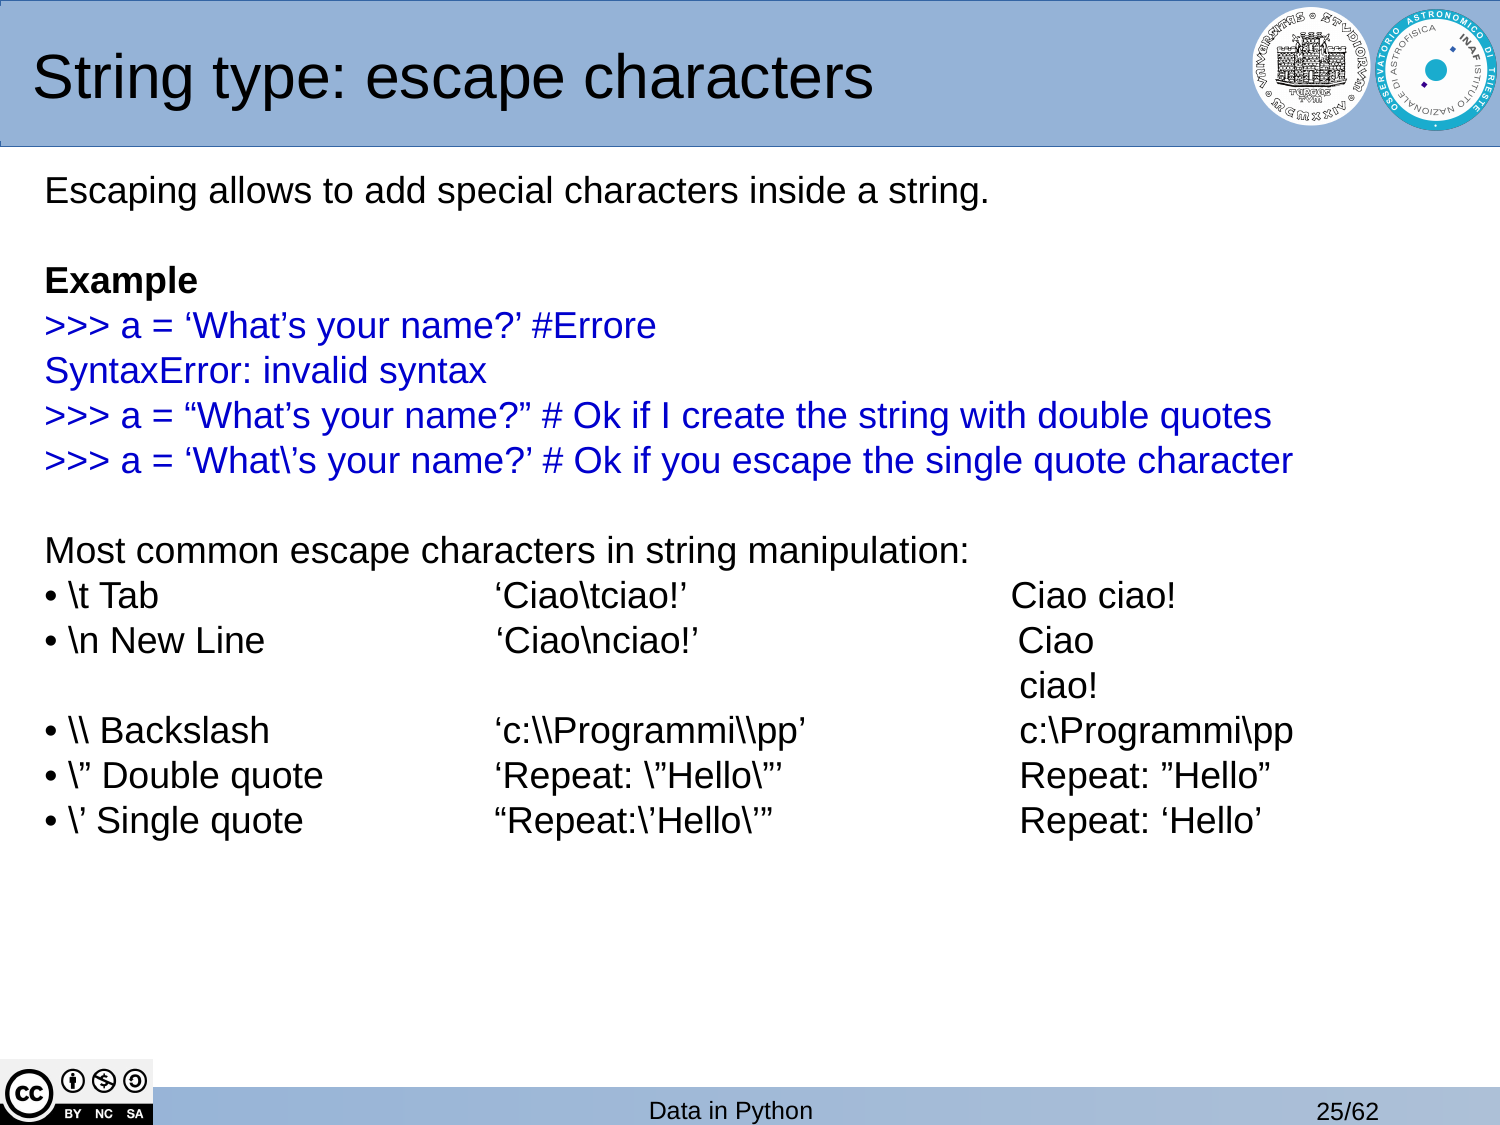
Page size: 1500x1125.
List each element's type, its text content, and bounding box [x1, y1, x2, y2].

text_box String type: escape characters [0, 5, 1253, 141]
list Escaping allows to add special characters inside a string. Example >>> a = ‘What’s your name?’ #Errore SyntaxError: invalid syntax >>> a = “What’s your name?” # Ok if I create the string with double quotes >>> a = ‘What\’s your name?’ # Ok if you escape the single quote character Most common escape characters in string manipulation: • \t Tab ‘Ciao\tciao!’ Ciao ciao! • \n New Line ‘Ciao\nciao!’ Ciao ciao! • \\ Backslash ‘c:\\Programmi\\pp’ c:\Programmi\pp • \” Double quote ‘Repeat: \”Hello\”’ Repeat: ”Hello” • \’ Single quote “Repeat:\’Hello\’” Repeat: ‘Hello’ [29, 158, 1500, 1071]
picture [1253, 0, 1500, 156]
picture [0, 1059, 153, 1125]
